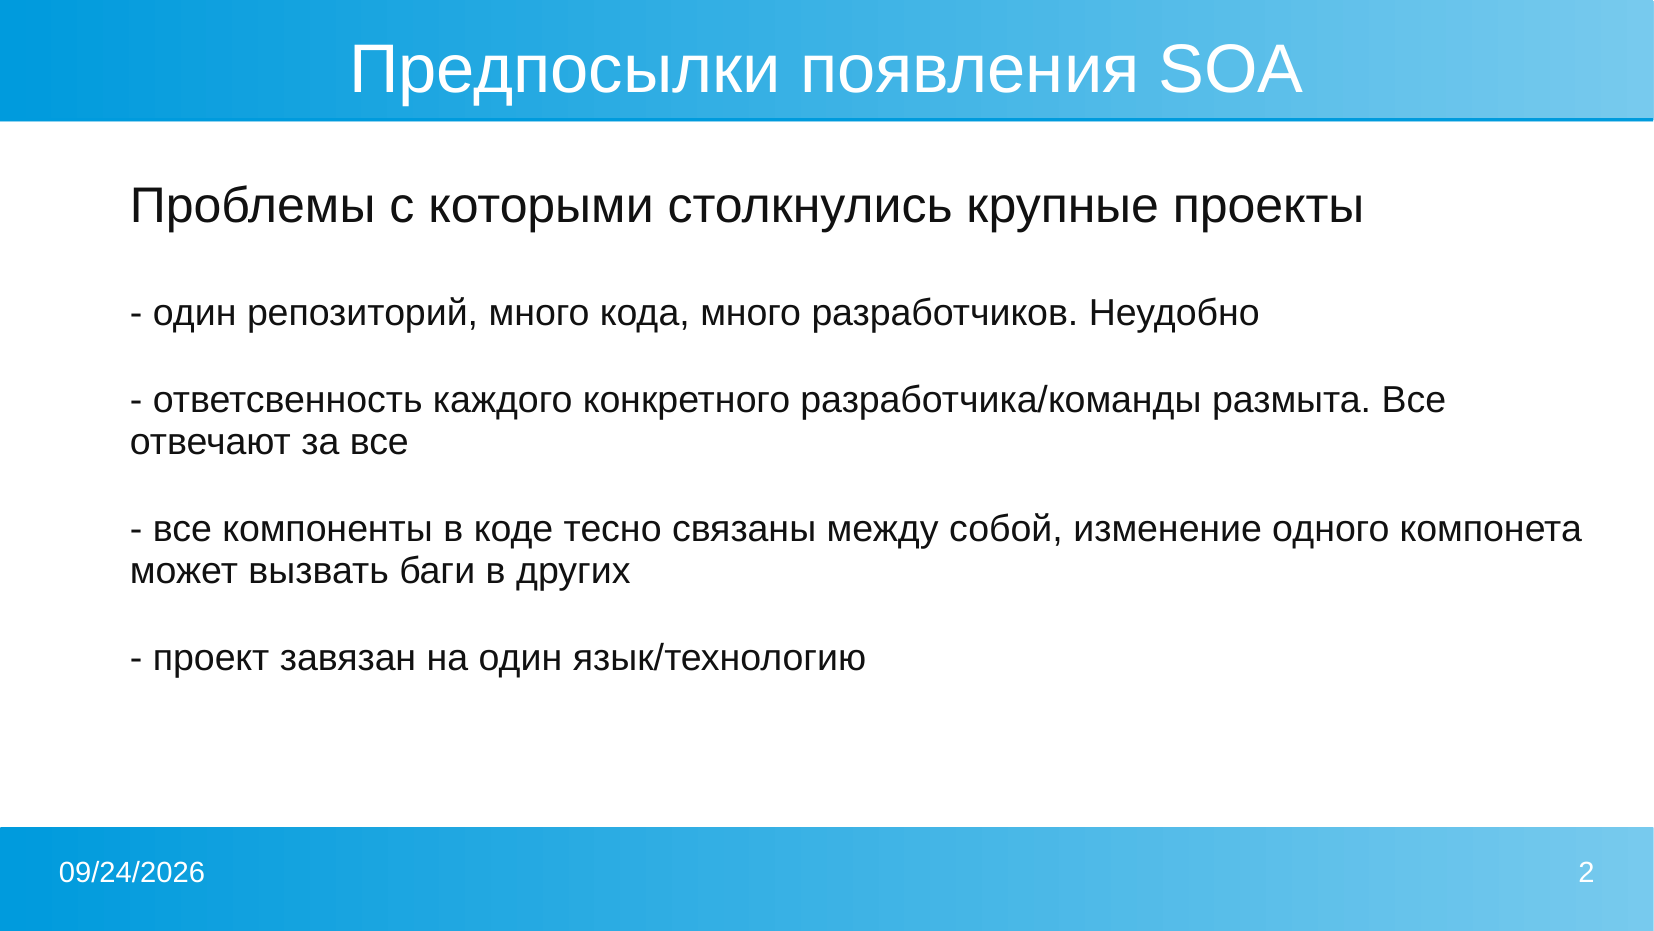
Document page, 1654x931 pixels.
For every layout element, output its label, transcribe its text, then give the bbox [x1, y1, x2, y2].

list Проблемы с которыми столкнулись крупные проекты - один репозиторий, много кода, много разработчиков. Неудобно - ответсвенность каждого конкретного разработчика/команды размыта. Все отвечают за все - все компоненты в коде тесно связаны между собой, изменение одного компонета может вызвать баги в других - проект завязан на один язык/технологию [59, 177, 1595, 768]
title Предпосылки появления SOA [59, 29, 1595, 108]
